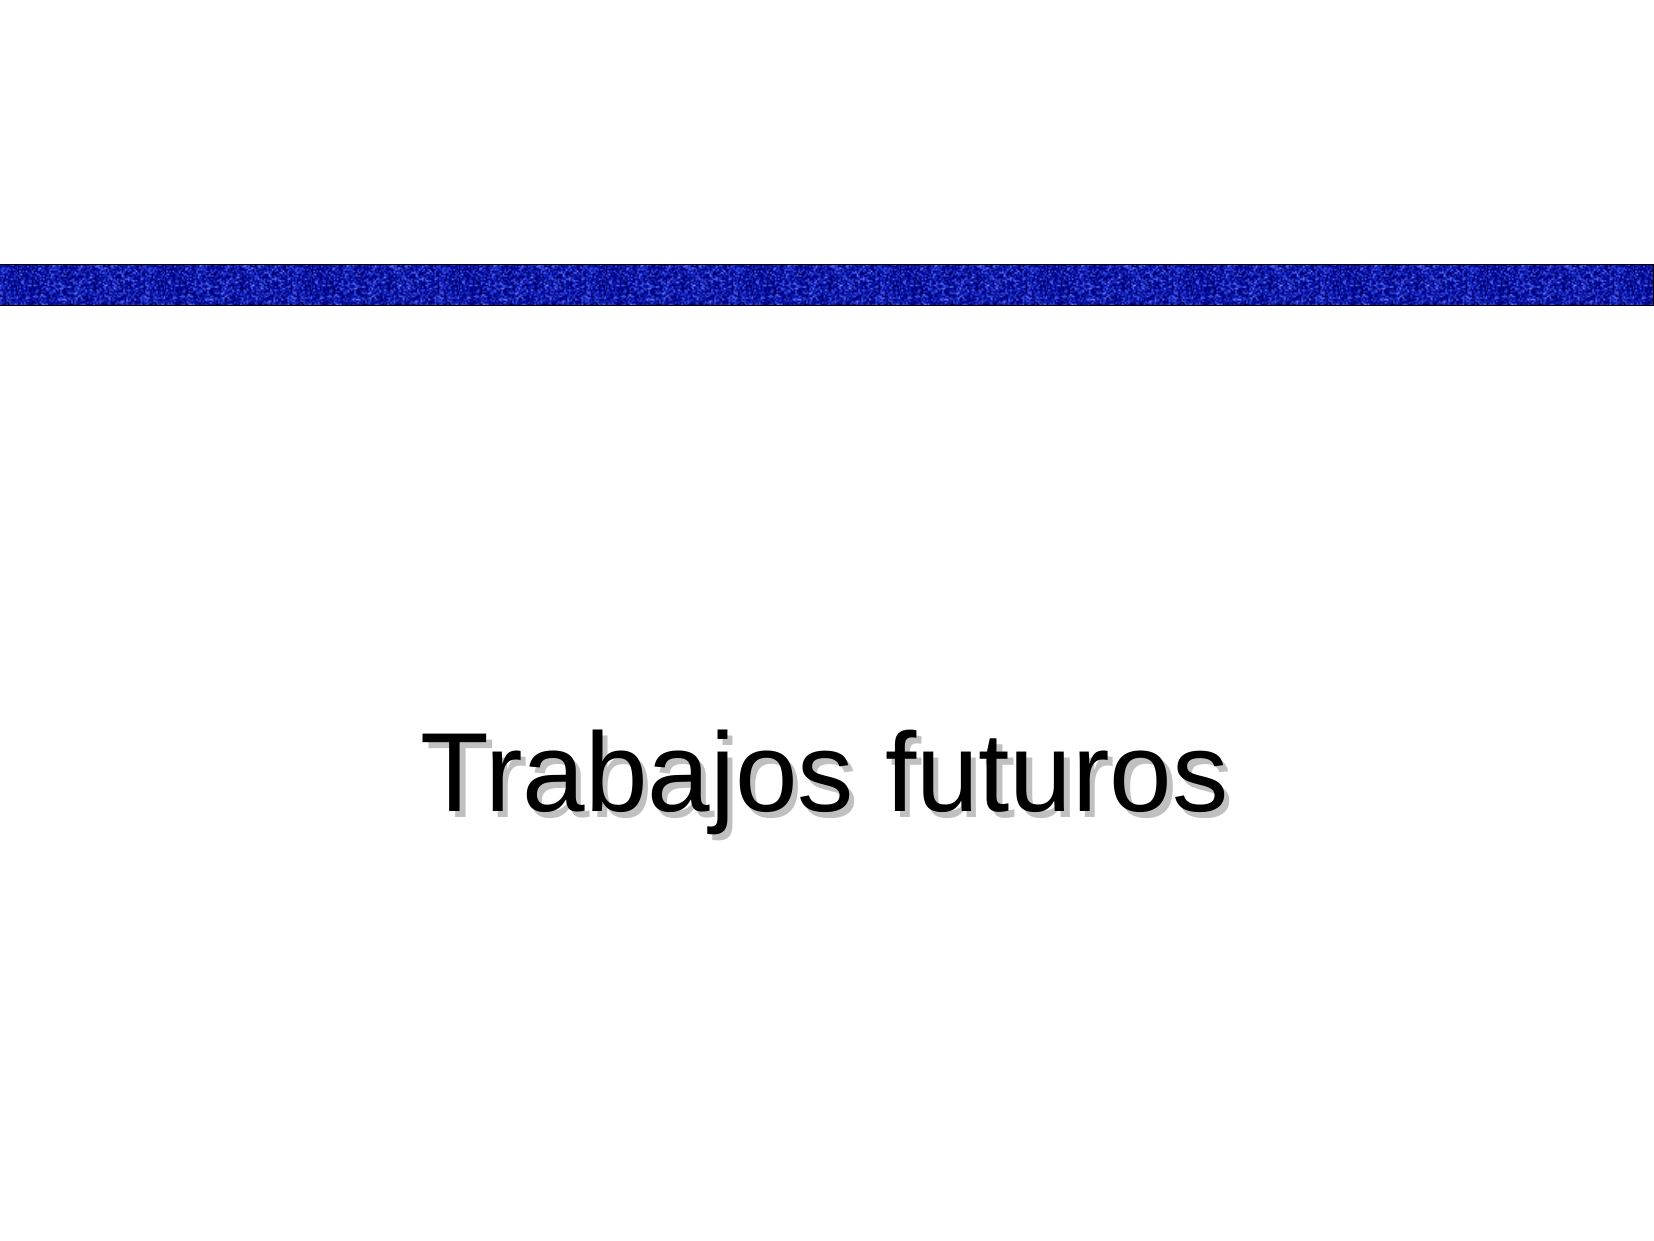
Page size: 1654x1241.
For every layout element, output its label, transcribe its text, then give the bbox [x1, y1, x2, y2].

subtitle Trabajos futuros [101, 370, 1549, 1175]
picture [0, 265, 1653, 305]
